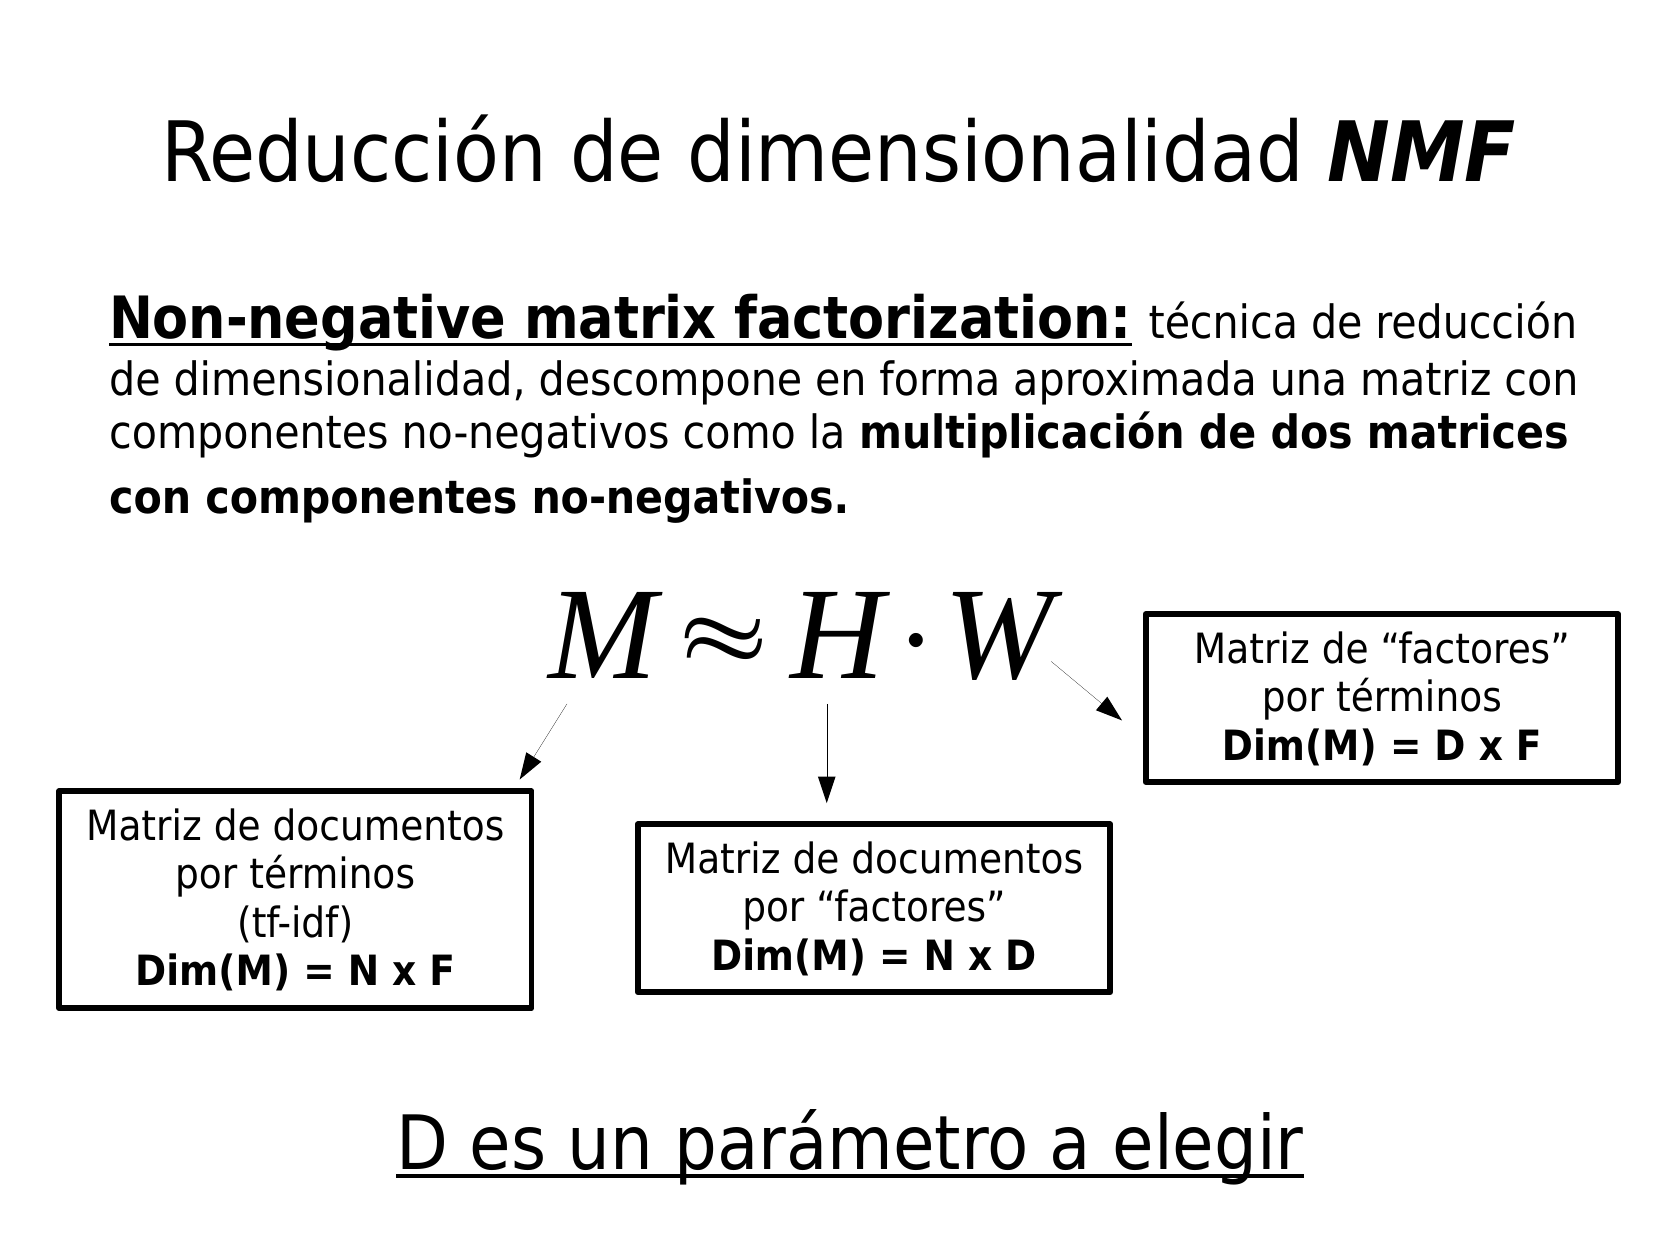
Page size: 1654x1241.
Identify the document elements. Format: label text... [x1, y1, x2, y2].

text_box Non-negative matrix factorization: técnica de reducción de dimensionalidad, descompone en forma aproximada una matriz con componentes no-negativos como la multiplicación de dos matrices con componentes no-negativos. [94, 277, 1595, 584]
text_box Matriz de documentos por términos (tf-idf) Dim(M) = N x F [59, 791, 532, 1009]
title Reducción de dimensionalidad NMF [82, 49, 1571, 257]
chart [507, 584, 1099, 704]
text_box Matriz de “factores” por términos Dim(M) = D x F [1145, 614, 1619, 782]
text_box Matriz de documentos por “factores” Dim(M) = N x D [637, 824, 1111, 993]
text_box D es un parámetro a elegir [159, 1092, 1542, 1195]
